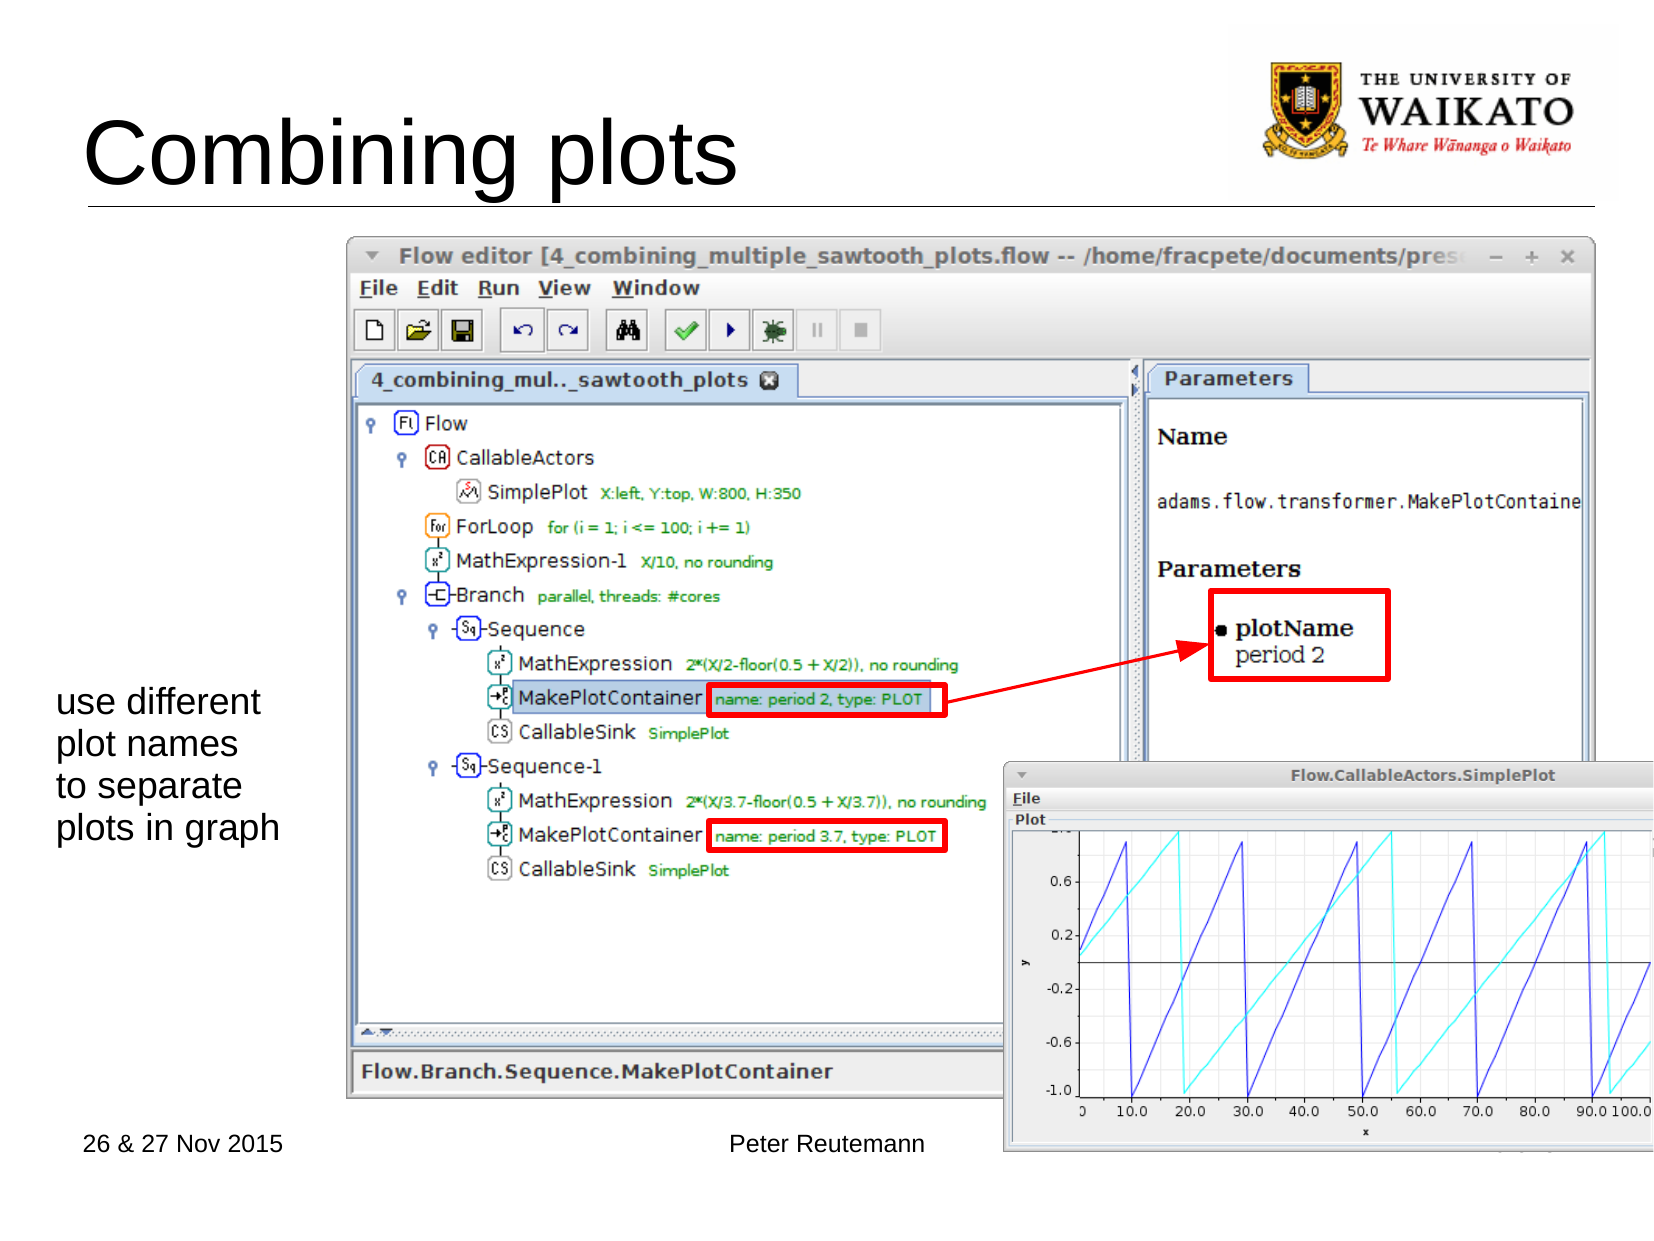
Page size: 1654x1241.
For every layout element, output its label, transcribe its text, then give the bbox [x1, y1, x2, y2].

picture [346, 236, 1654, 1152]
picture [1228, 24, 1619, 201]
text_box use different plot names to separate plots in graph [41, 673, 296, 857]
title Combining plots [82, 49, 1571, 257]
